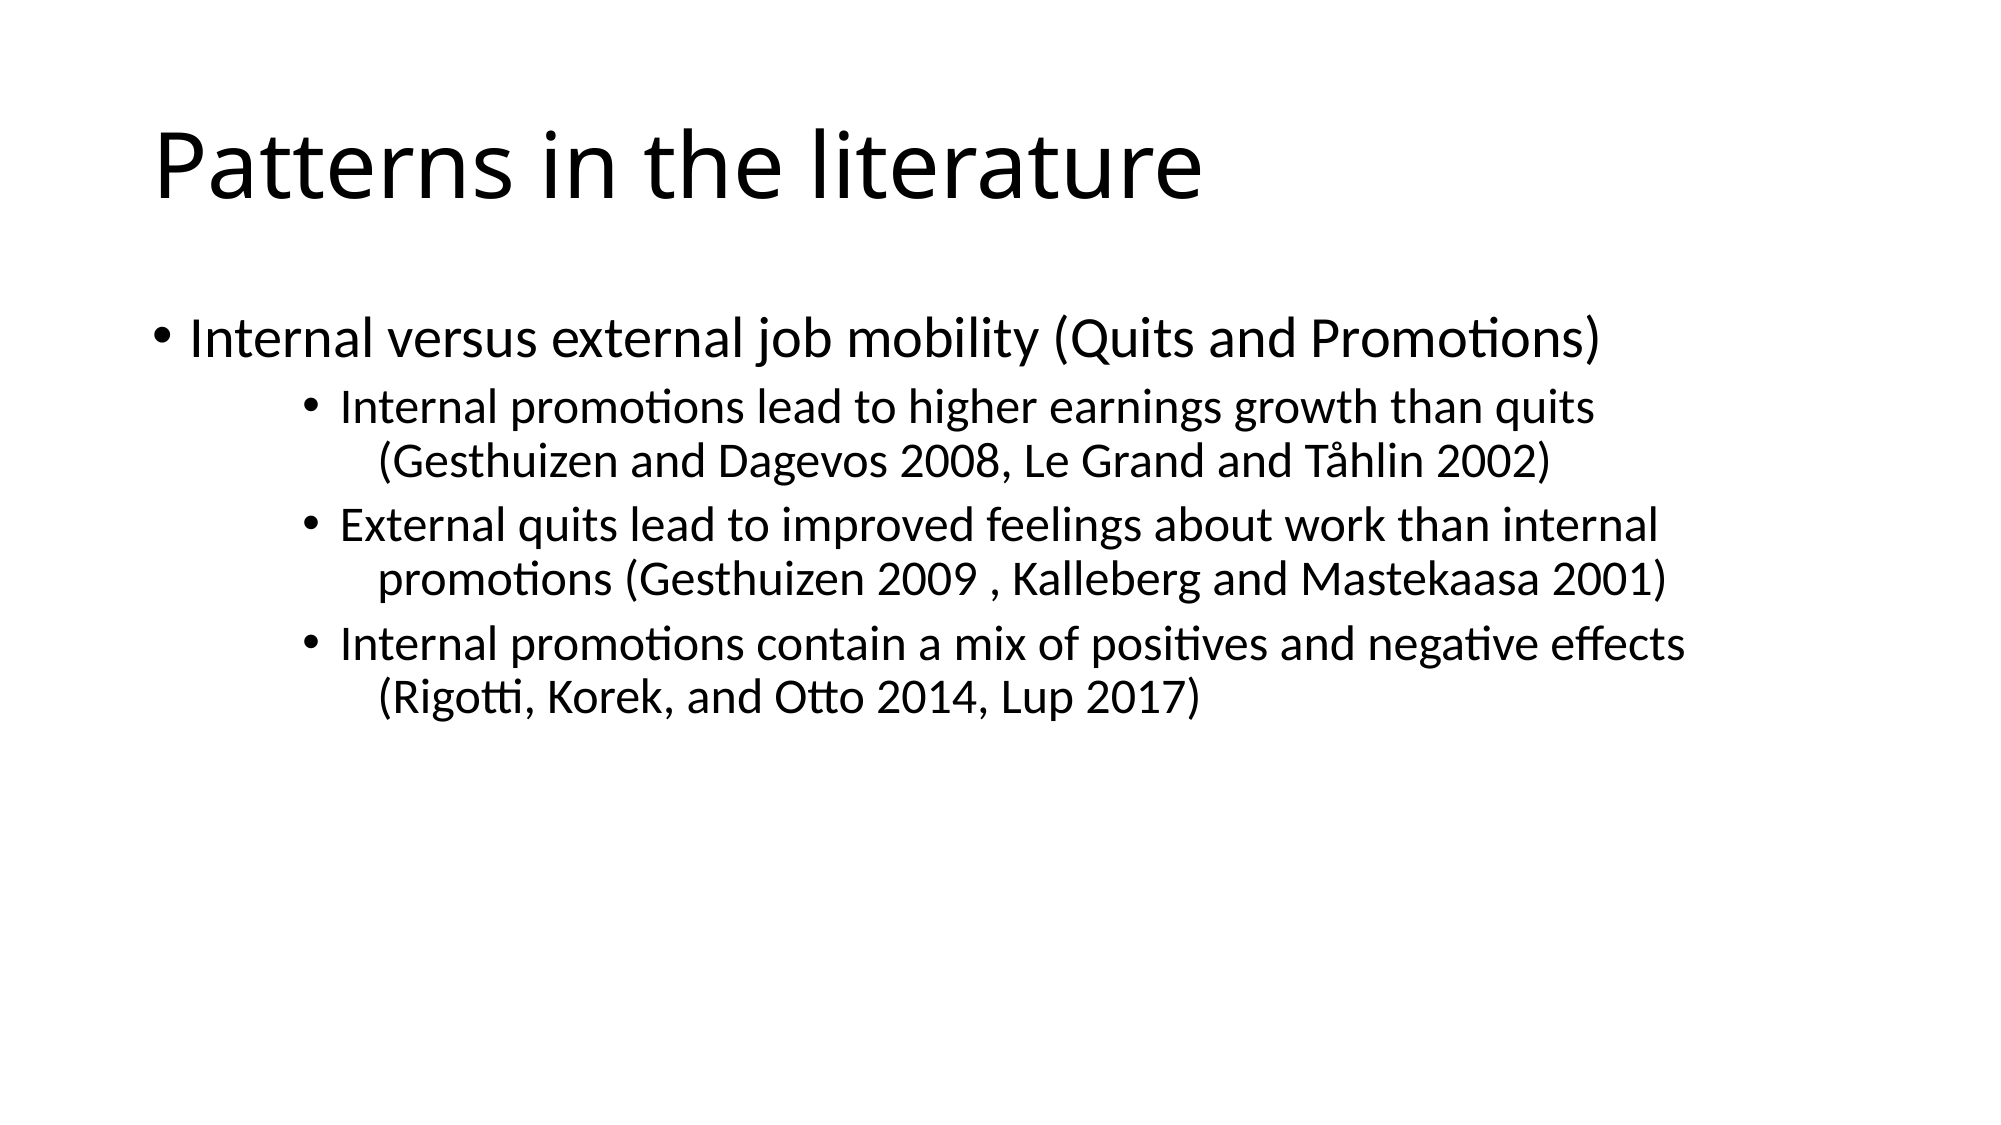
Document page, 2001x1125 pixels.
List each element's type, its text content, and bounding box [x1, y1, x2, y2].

list Internal versus external job mobility (Quits and Promotions) Internal promotions lead to higher earnings growth than quits (Gesthuizen and Dagevos 2008, Le Grand and Tåhlin 2002) External quits lead to improved feelings about work than internal promotions (Gesthuizen 2009 , Kalleberg and Mastekaasa 2001) Internal promotions contain a mix of positives and negative effects (Rigotti, Korek, and Otto 2014, Lup 2017) [137, 299, 1863, 1014]
title Patterns in the literature [137, 59, 1863, 278]
